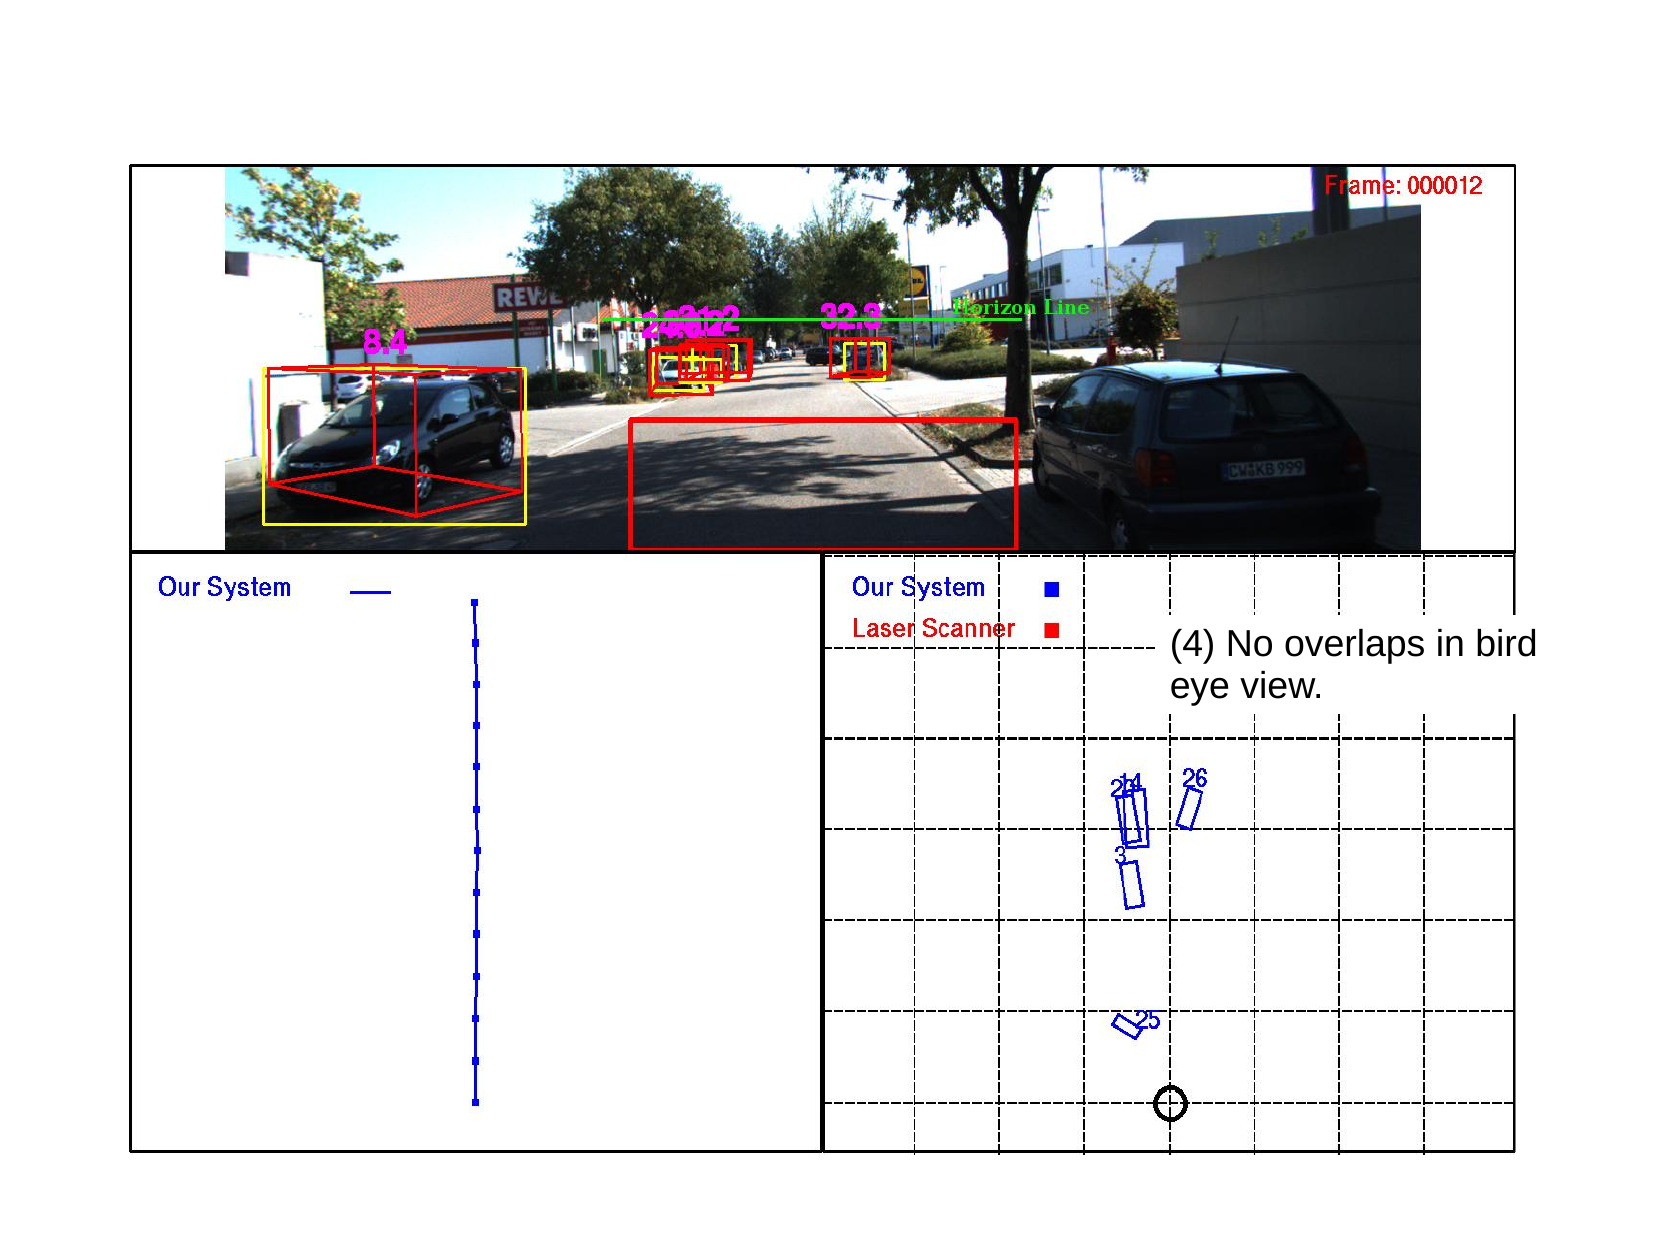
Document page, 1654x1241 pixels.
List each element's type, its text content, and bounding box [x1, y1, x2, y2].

text_box (4) No overlaps in bird eye view. [1155, 615, 1591, 714]
picture [129, 164, 1516, 1156]
